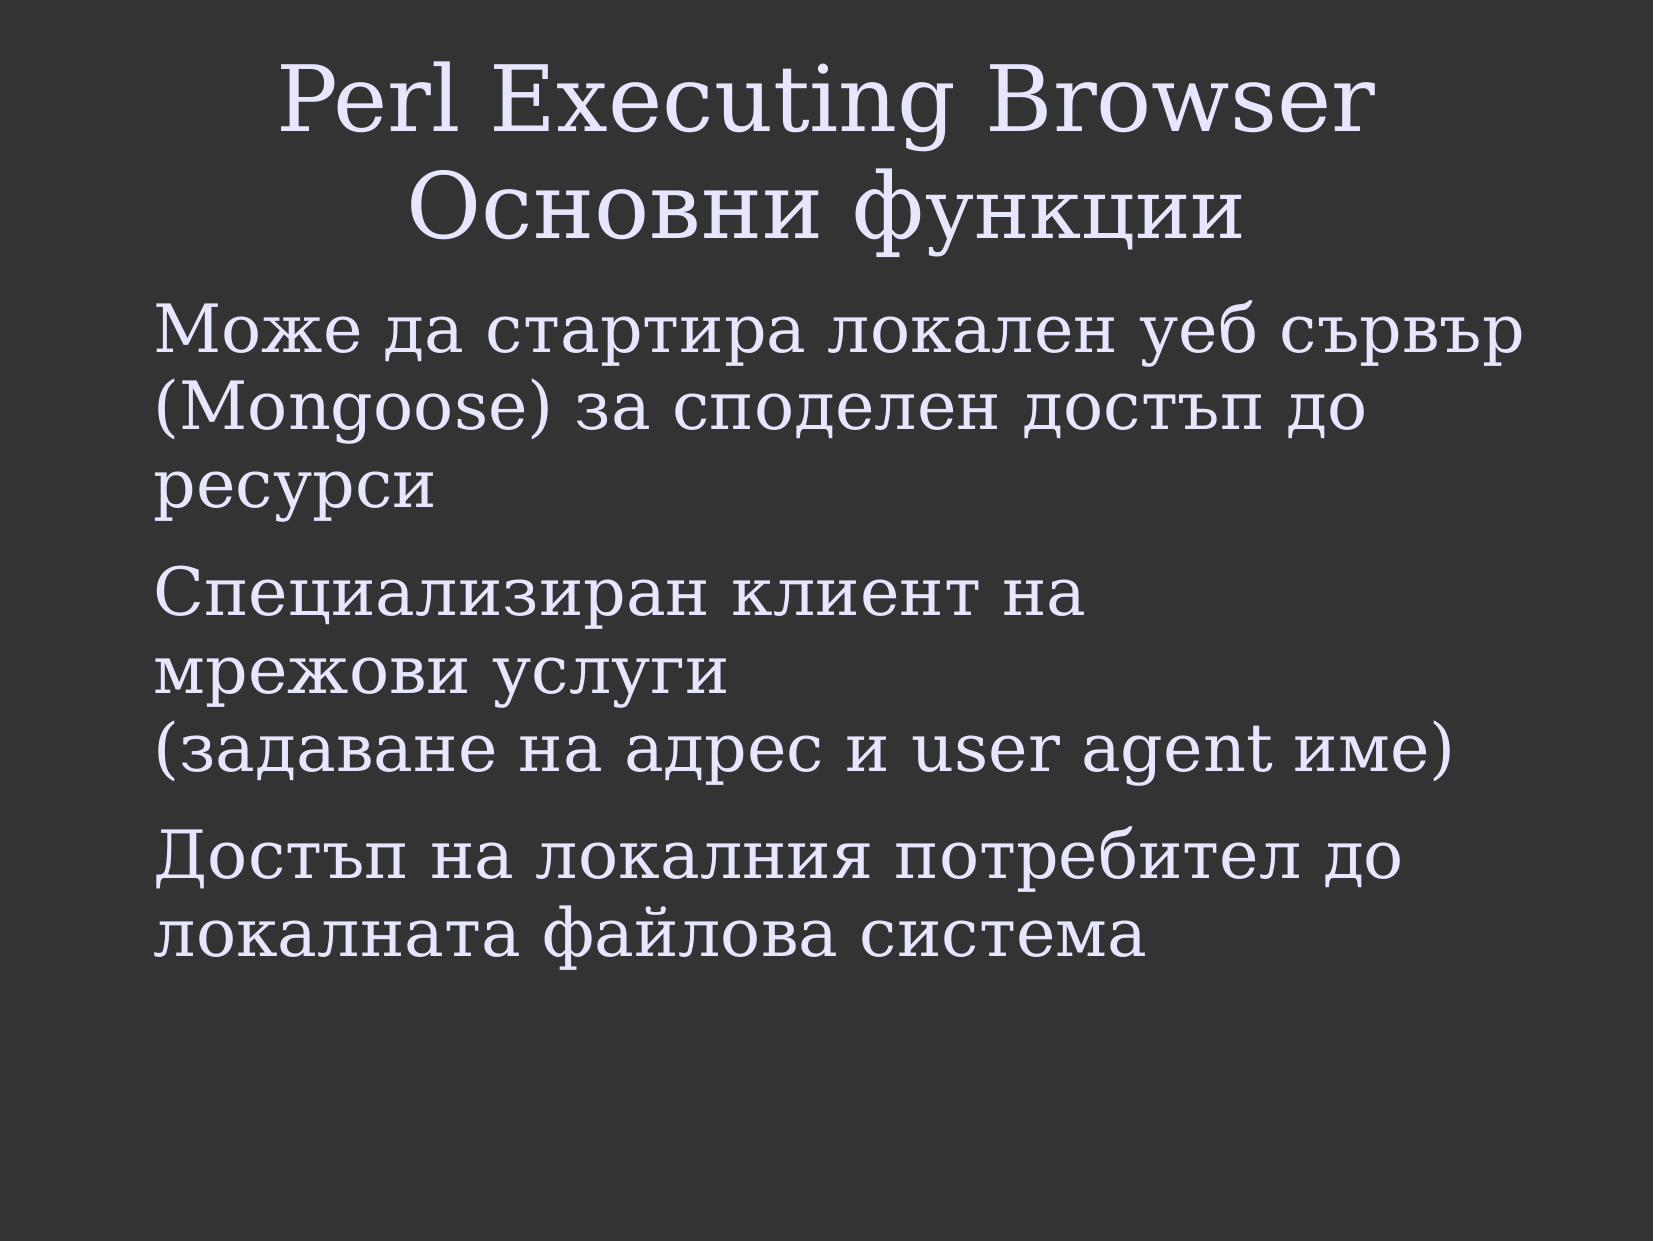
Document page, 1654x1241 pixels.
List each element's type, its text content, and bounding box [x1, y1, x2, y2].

list Може да стартира локален уеб сървър (Mongoose) за споделен достъп до ресурси Специализиран клиент на мрежови услуги (задаване на адрес и user agent име) Достъп на локалния потребител до локалната файлова система [82, 290, 1571, 1010]
title Perl Executing Browser Основни функции [82, 45, 1571, 261]
